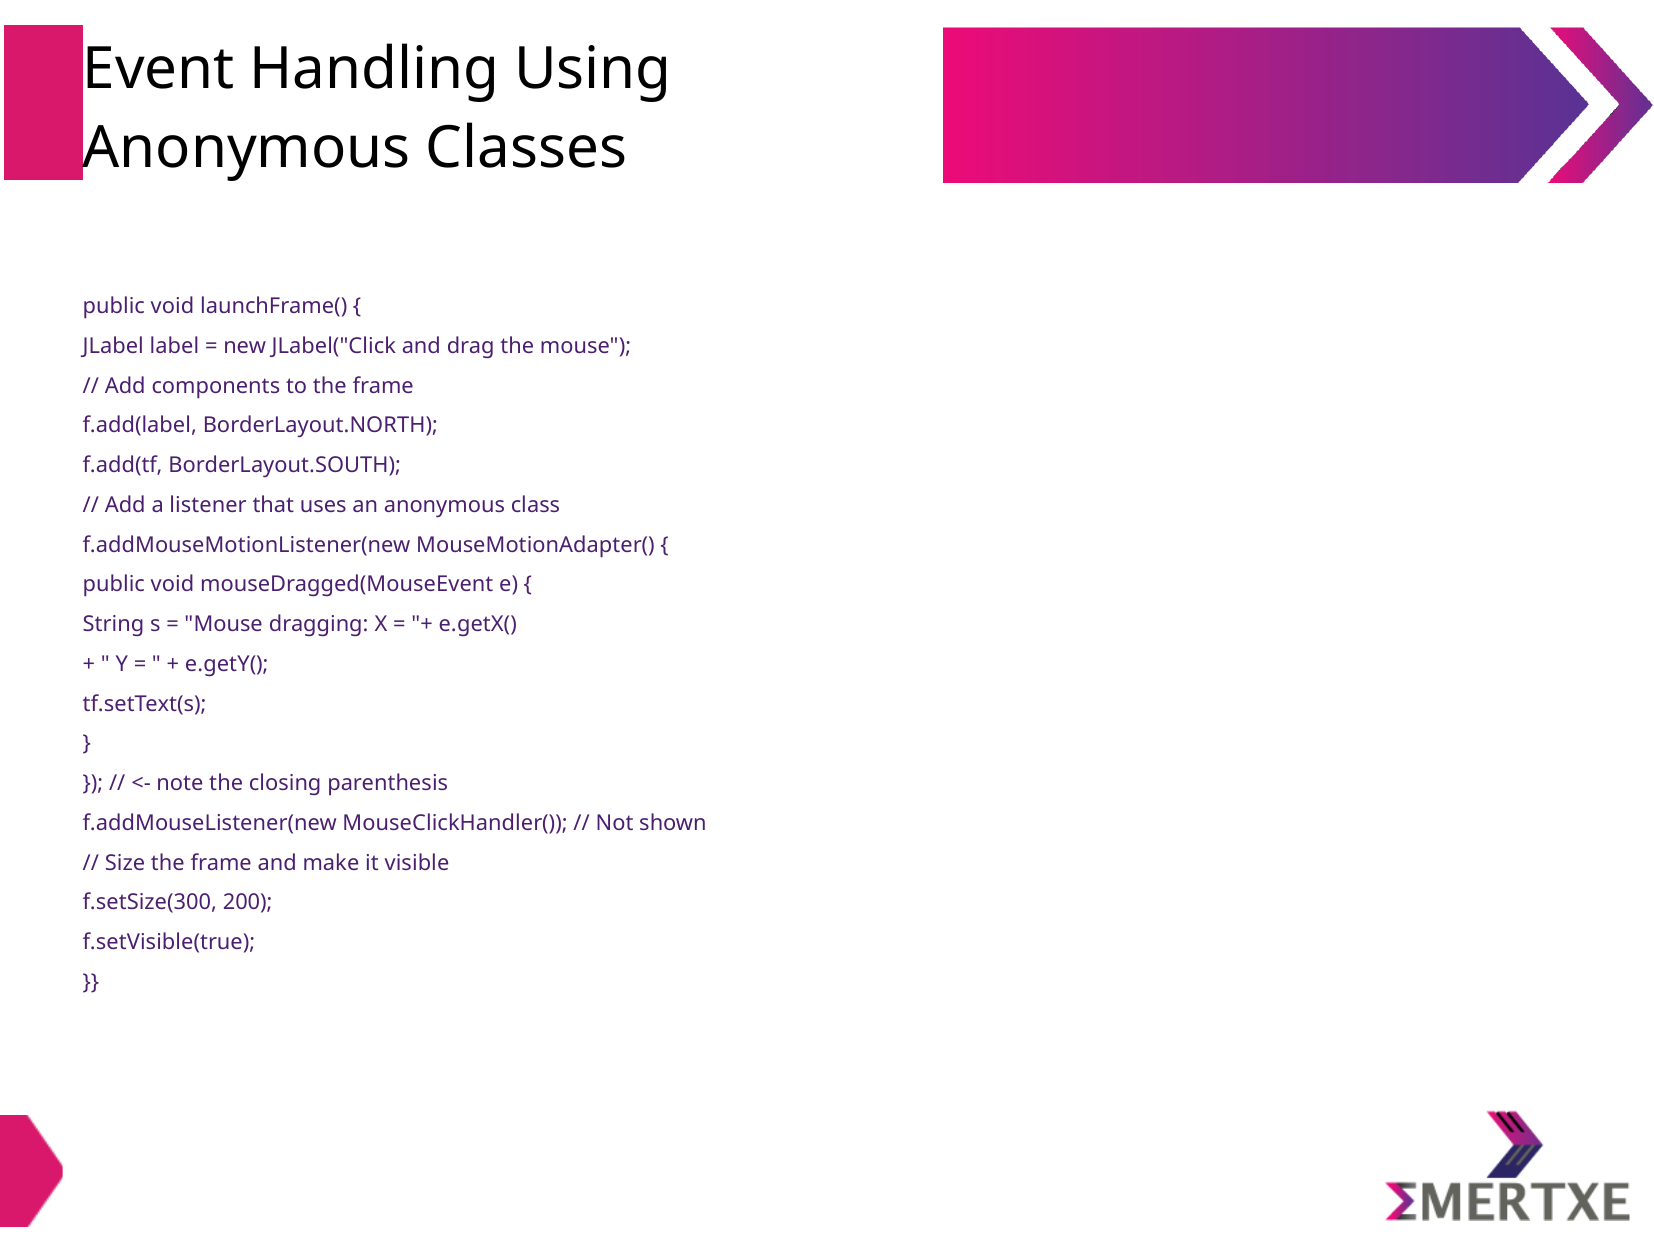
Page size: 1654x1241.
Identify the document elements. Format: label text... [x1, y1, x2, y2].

list public void launchFrame() { JLabel label = new JLabel("Click and drag the mouse"); // Add components to the frame f.add(label, BorderLayout.NORTH); f.add(tf, BorderLayout.SOUTH); // Add a listener that uses an anonymous class f.addMouseMotionListener(new MouseMotionAdapter() { public void mouseDragged(MouseEvent e) { String s = "Mouse dragging: X = "+ e.getX() + " Y = " + e.getY(); tf.setText(s); } }); // <- note the closing parenthesis f.addMouseListener(new MouseClickHandler()); // Not shown // Size the frame and make it visible f.setSize(300, 200); f.setVisible(true); }} [82, 290, 1571, 1010]
picture [1571, 27, 1653, 183]
picture [1385, 1107, 1631, 1221]
title Event Handling Using Anonymous Classes [82, 2, 1571, 210]
